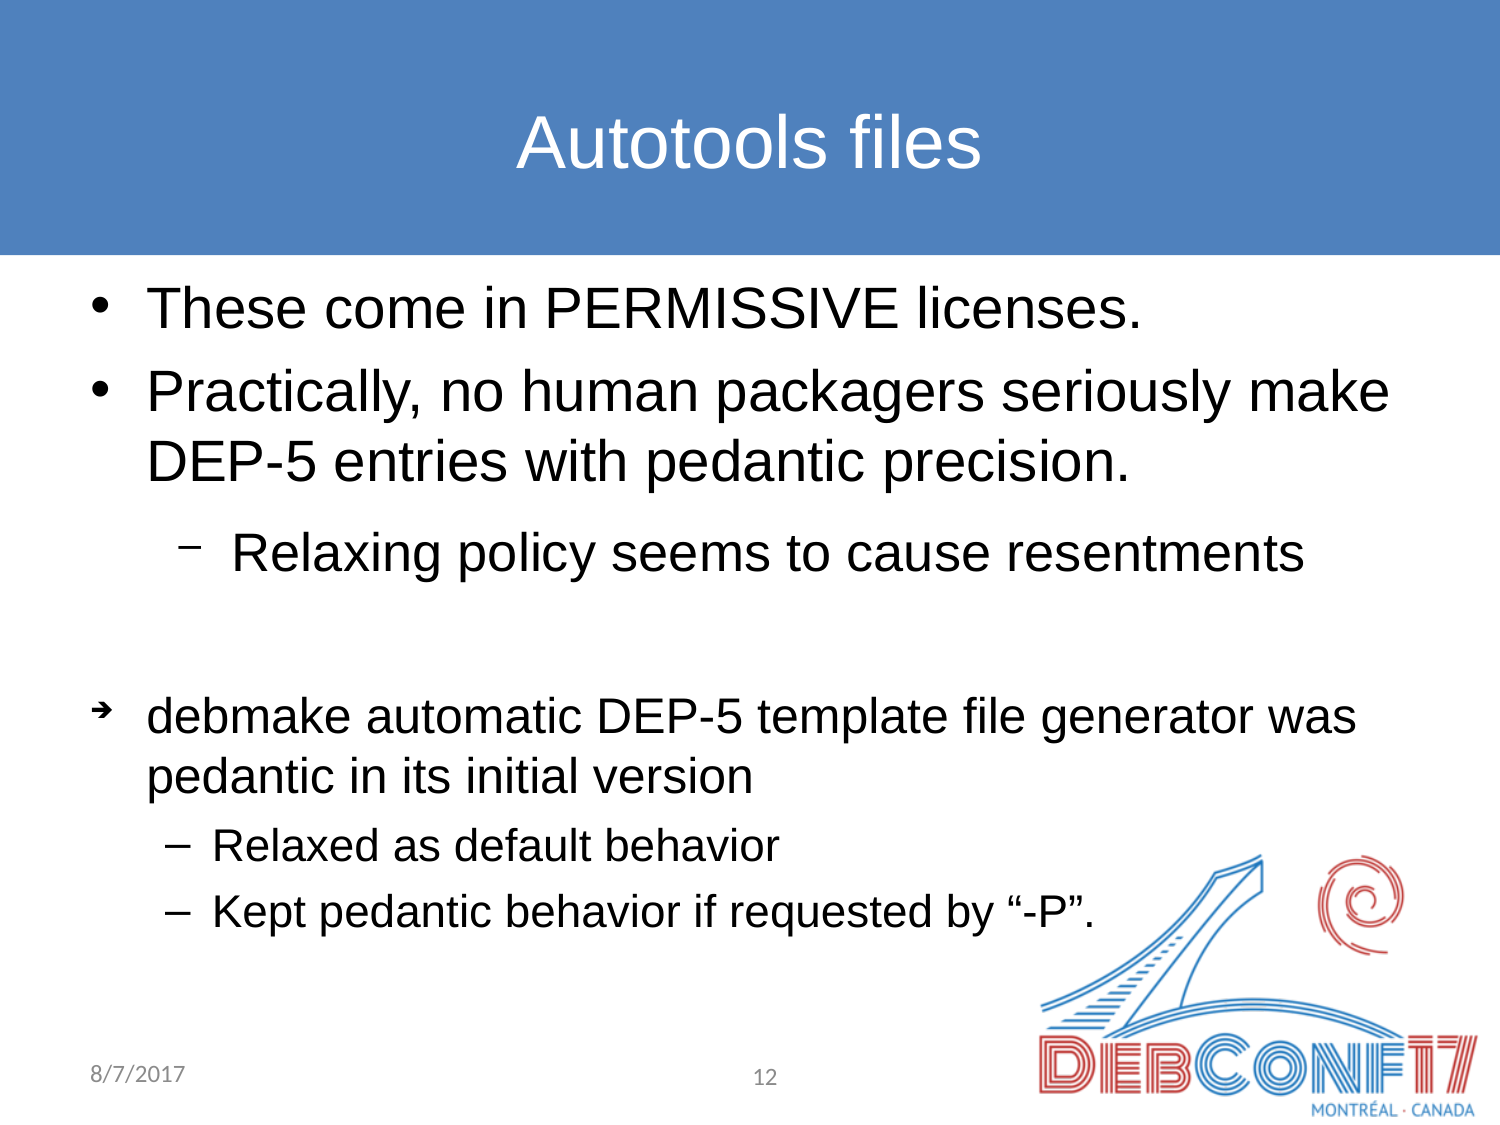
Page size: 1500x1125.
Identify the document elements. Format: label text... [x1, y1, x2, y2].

list These come in PERMISSIVE licenses. Practically, no human packagers seriously make DEP-5 entries with pedantic precision. Relaxing policy seems to cause resentments debmake automatic DEP-5 template file generator was pedantic in its initial version Relaxed as default behavior Kept pedantic behavior if requested by “-P”. [75, 262, 1425, 1005]
slide_number 19 [442, 1045, 793, 1106]
slide_number 8/7/2017 [75, 1042, 425, 1103]
picture [999, 806, 1500, 1125]
title Autotools files [75, 45, 1425, 233]
